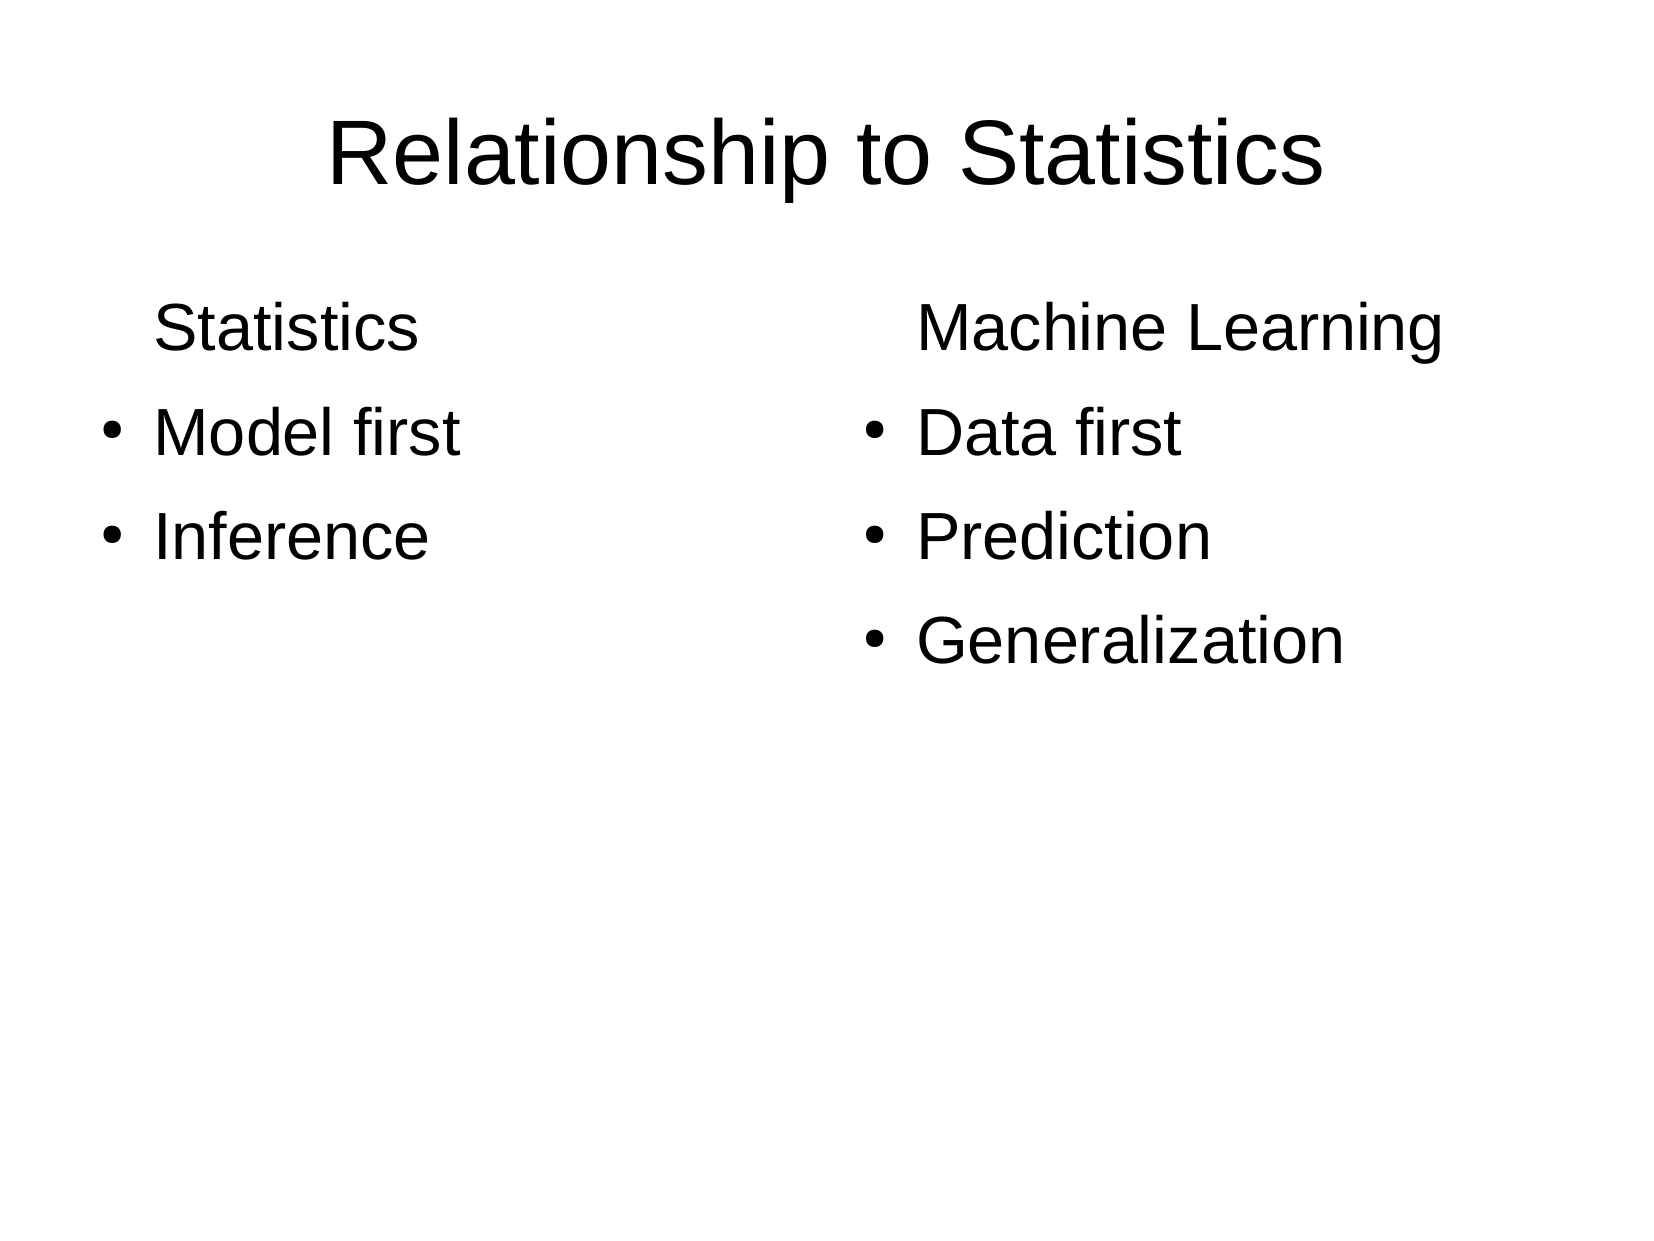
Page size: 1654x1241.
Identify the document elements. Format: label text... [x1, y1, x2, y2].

list Machine Learning Data first Prediction Generalization [845, 290, 1572, 1010]
title Relationship to Statistics [82, 49, 1571, 257]
list Statistics Model first Inference [82, 290, 809, 1010]
